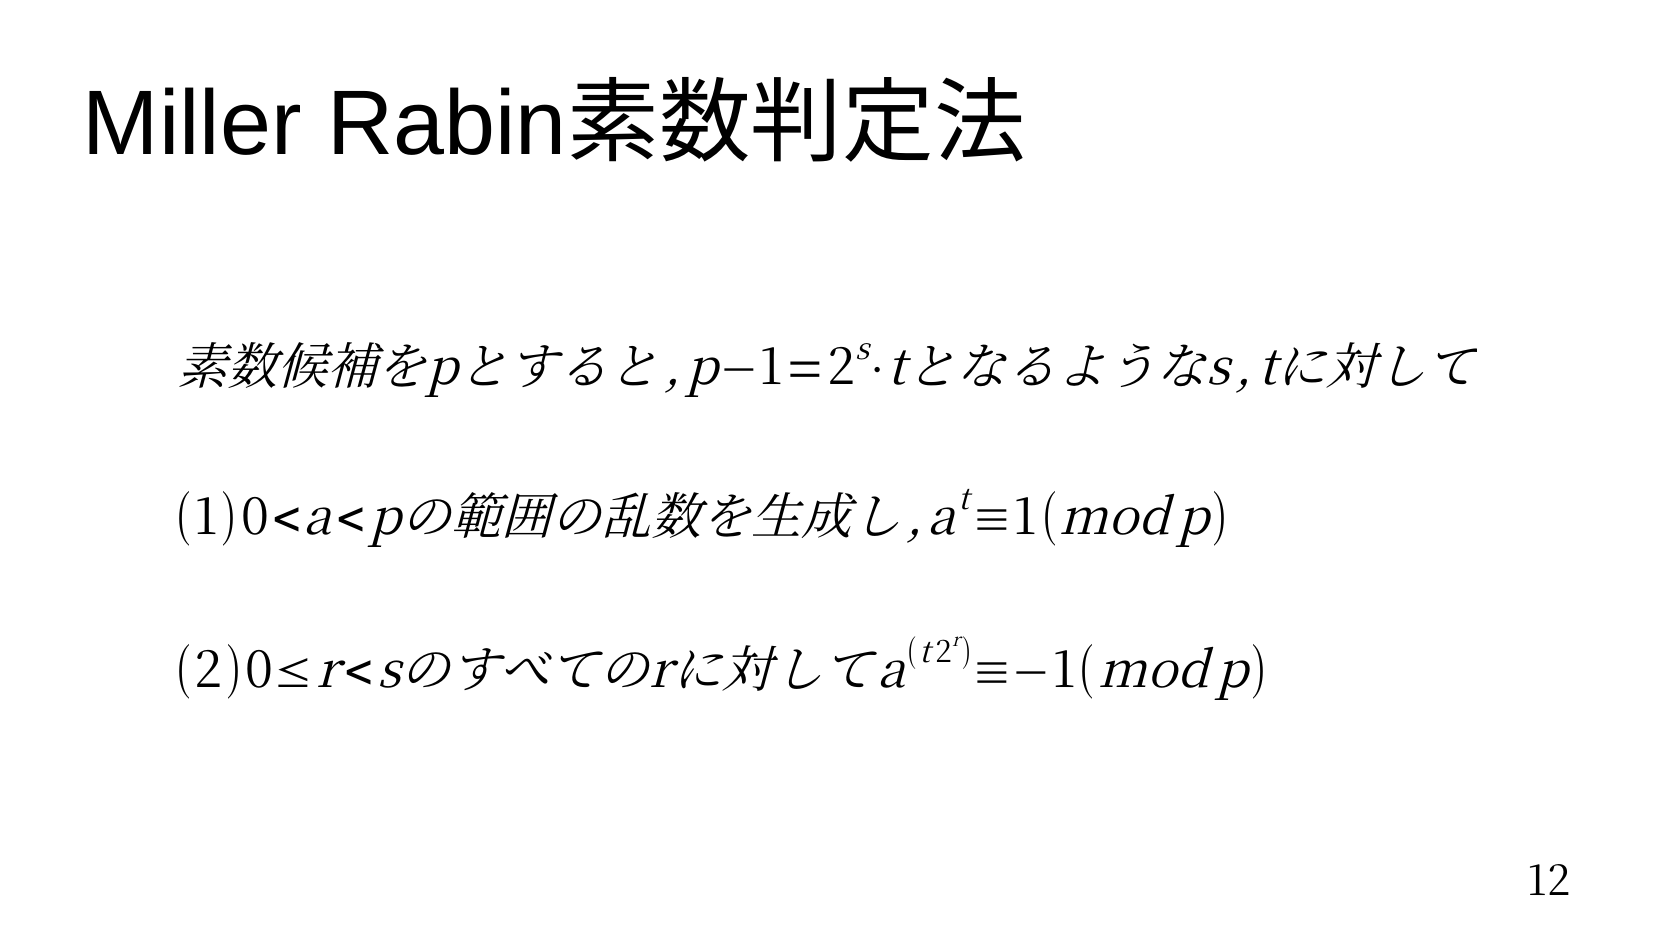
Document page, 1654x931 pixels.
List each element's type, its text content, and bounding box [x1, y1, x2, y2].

chart [175, 324, 1477, 776]
title Miller Rabin素数判定法 [82, 37, 1571, 193]
